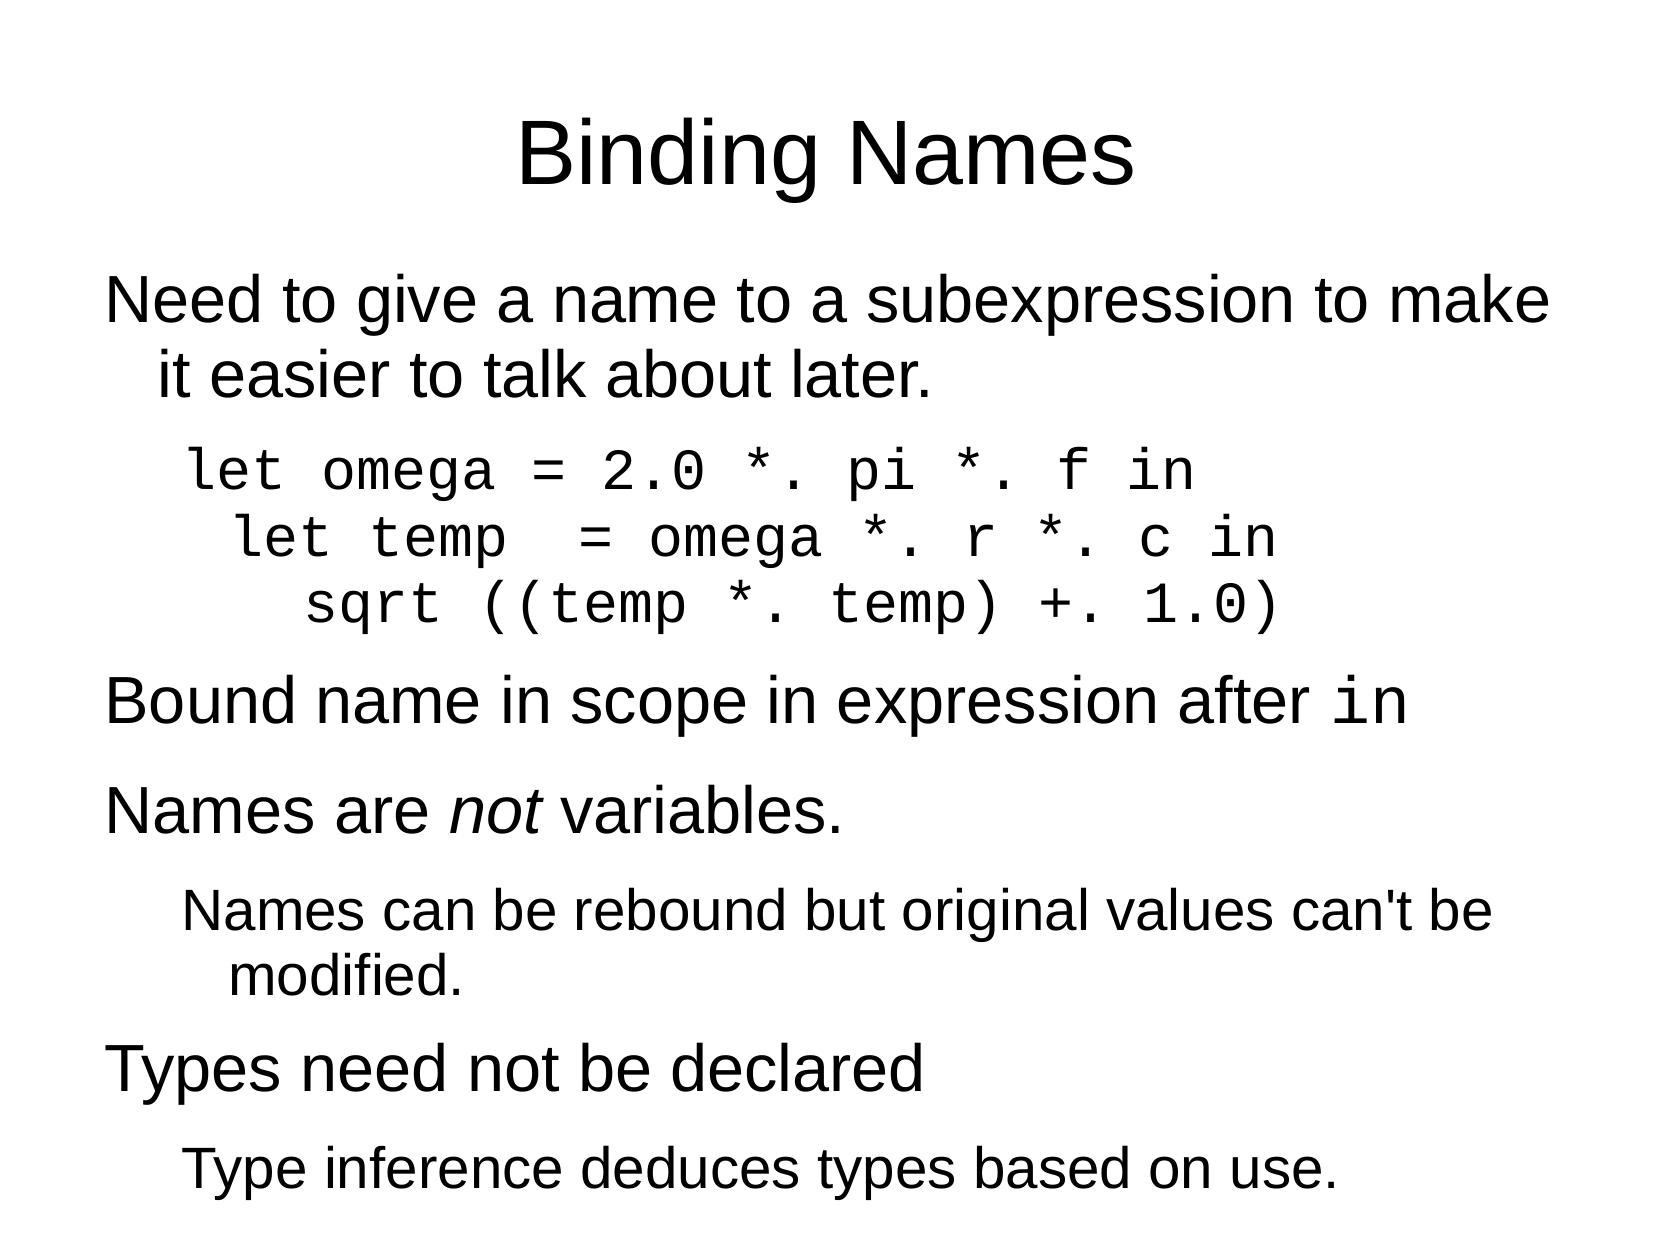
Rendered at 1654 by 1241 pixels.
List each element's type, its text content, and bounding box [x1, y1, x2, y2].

list Need to give a name to a subexpression to make it easier to talk about later. let omega = 2.0 *. pi *. f in let temp = omega *. r *. c in sqrt ((temp *. temp) +. 1.0) Bound name in scope in expression after in Names are not variables. Names can be rebound but original values can't be modified. Types need not be declared Type inference deduces types based on use. [86, 262, 1576, 1188]
title Binding Names [82, 56, 1571, 250]
